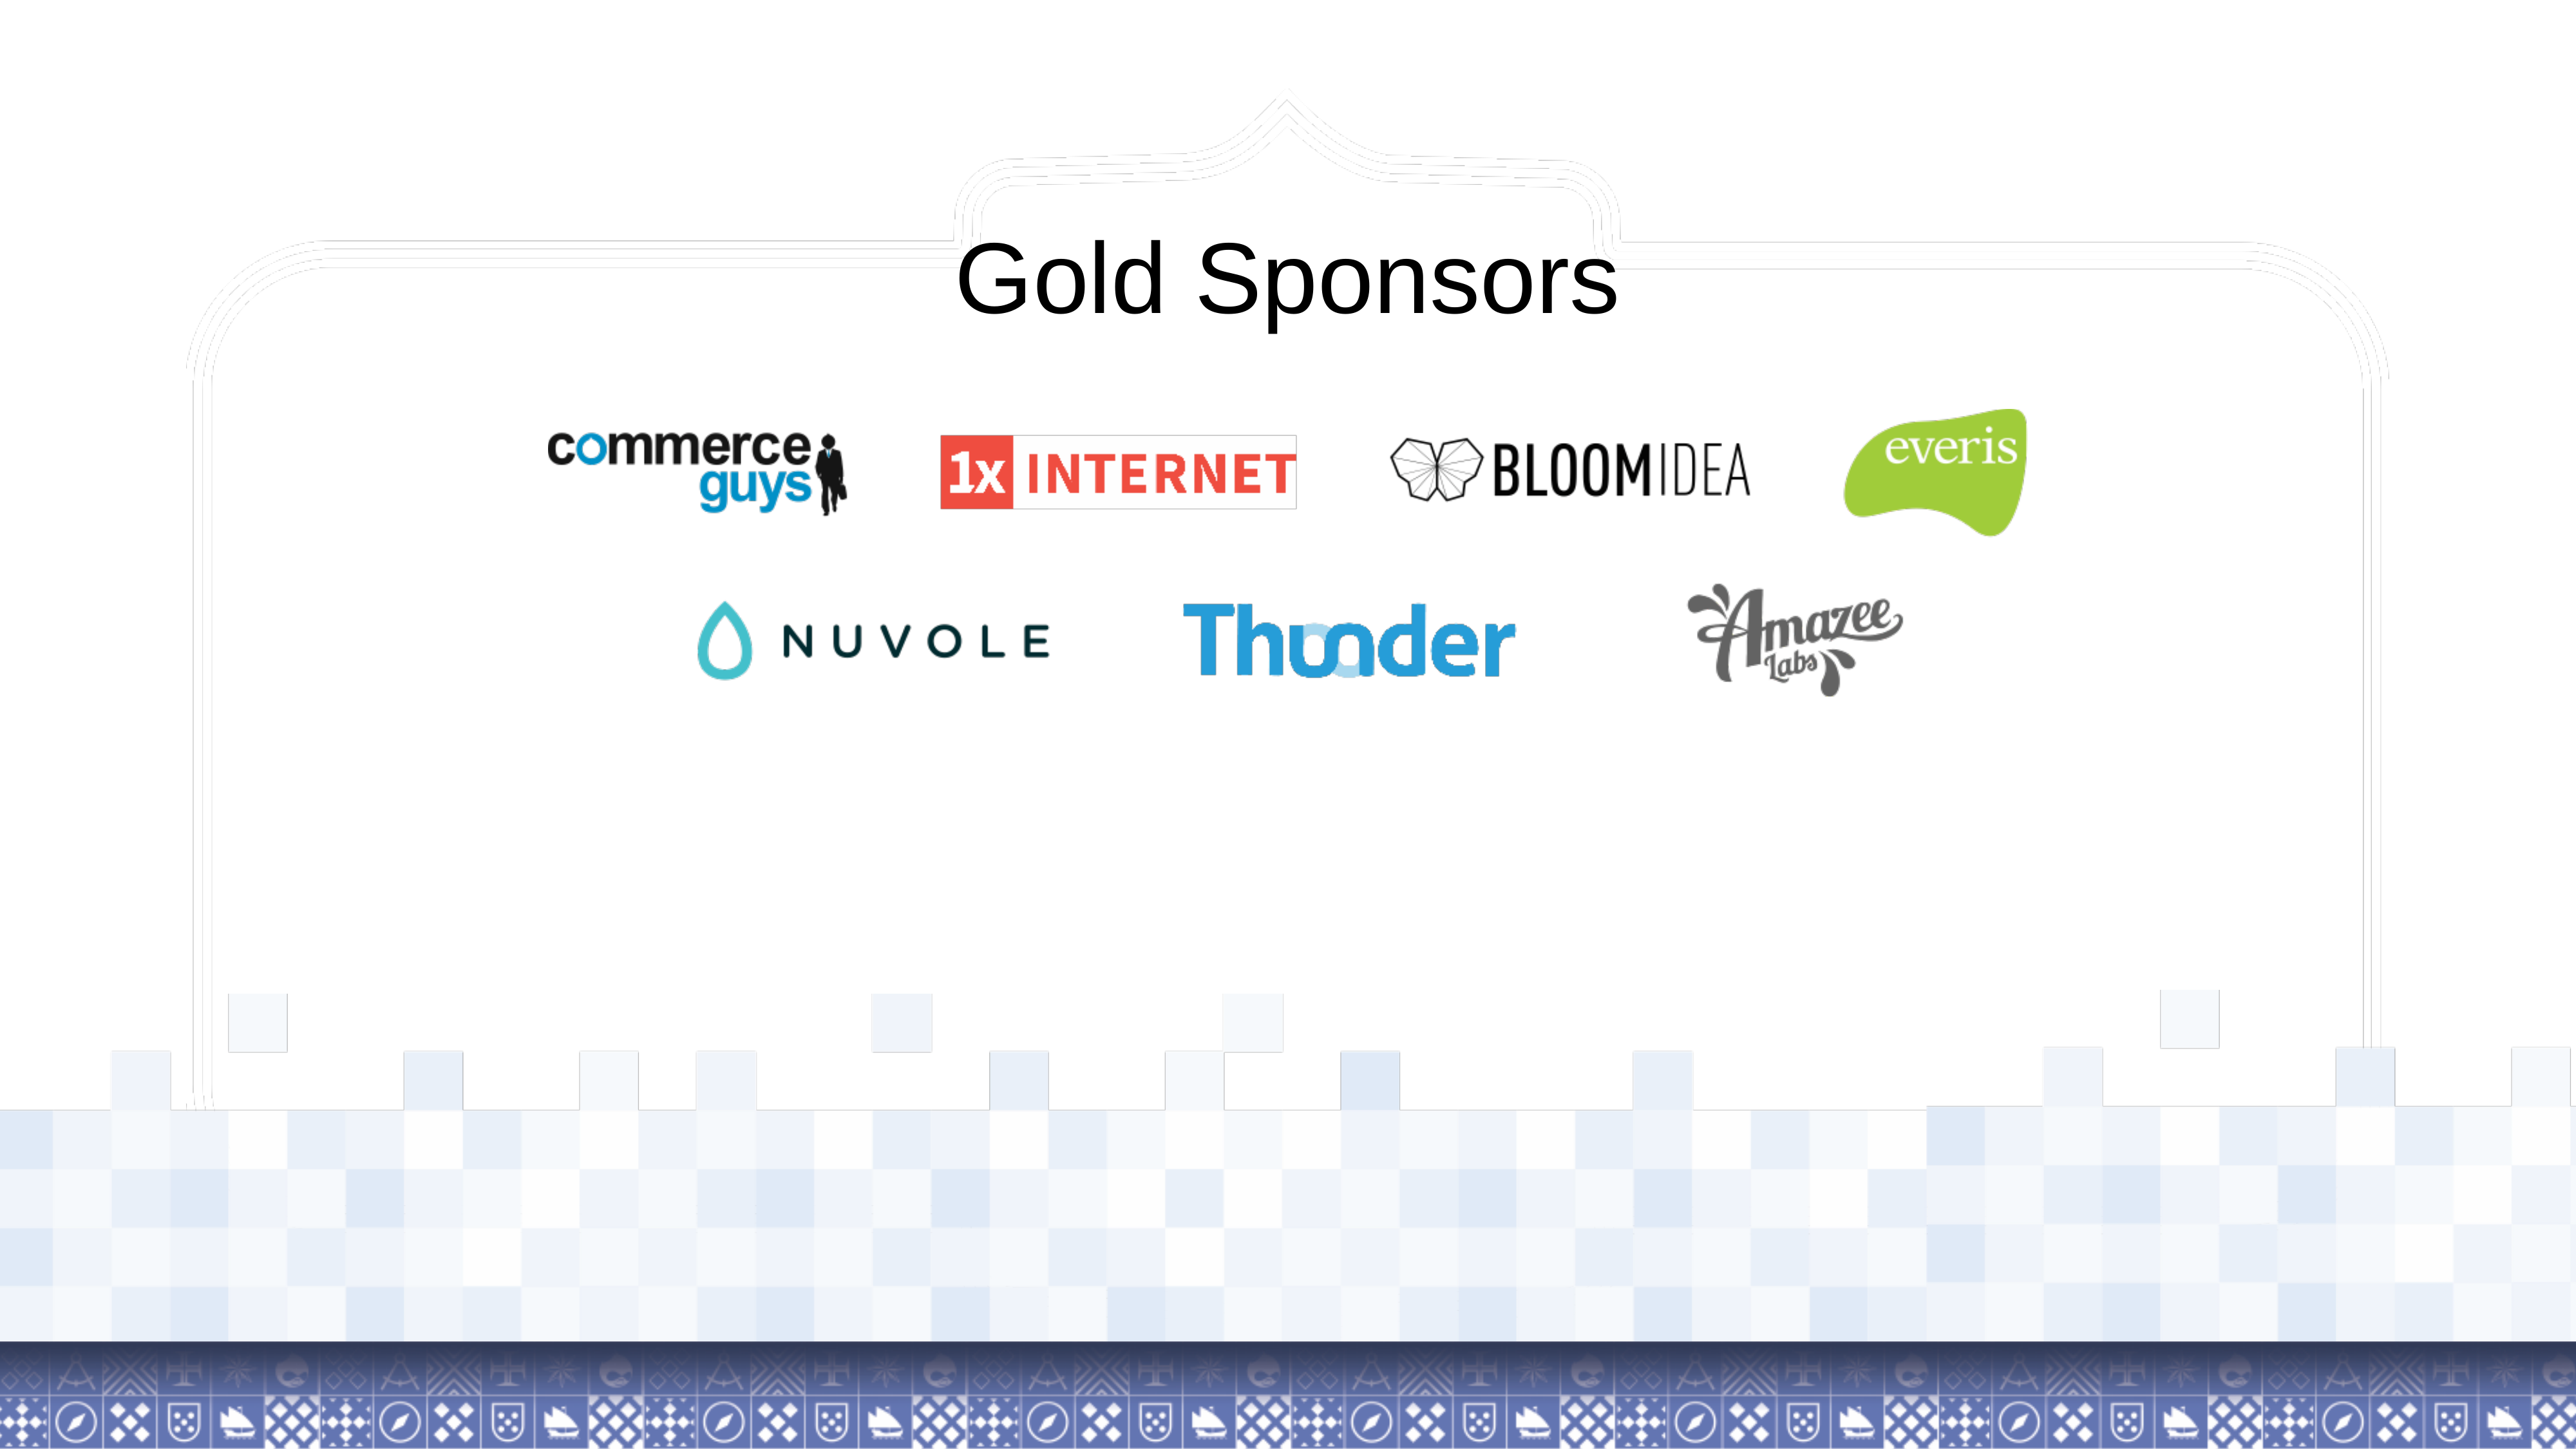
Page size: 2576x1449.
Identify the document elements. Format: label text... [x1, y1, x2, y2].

text_box Gold Sponsors [421, 205, 2155, 393]
picture [0, 88, 2576, 1449]
